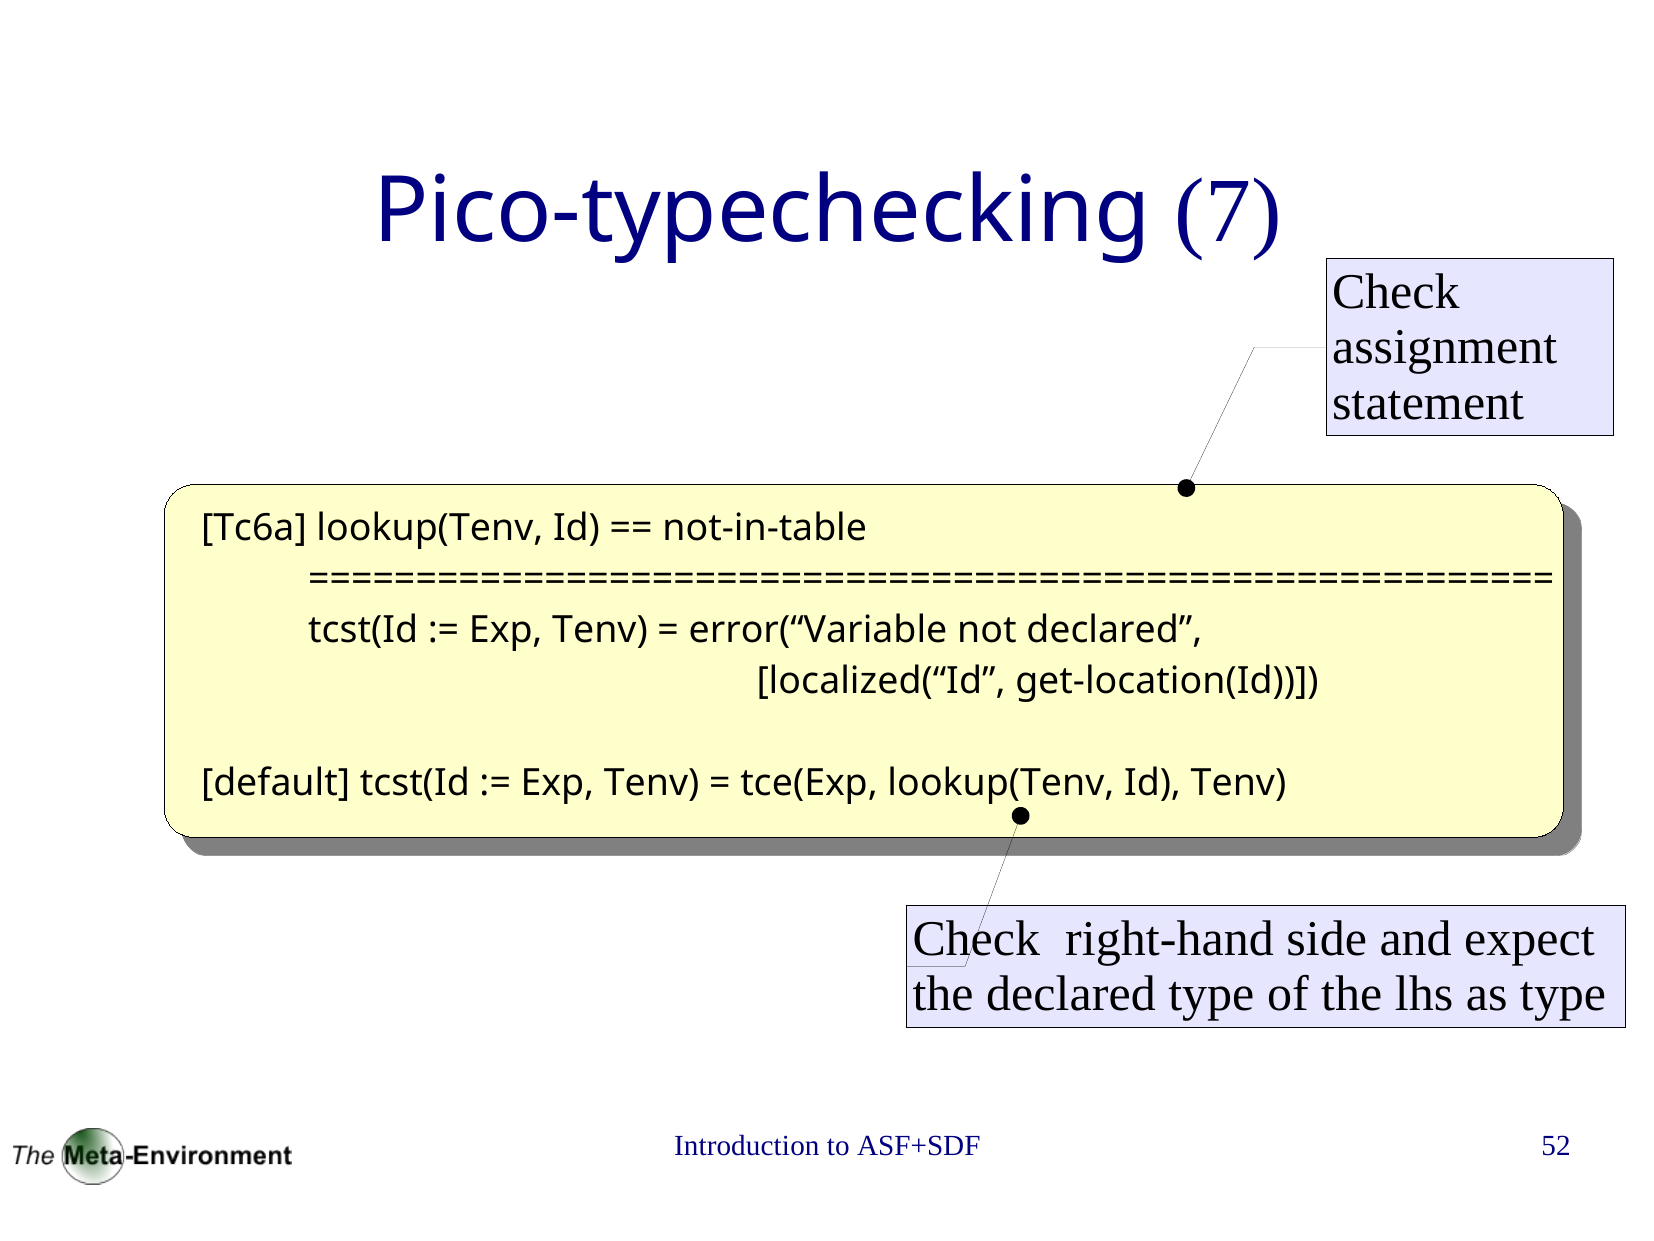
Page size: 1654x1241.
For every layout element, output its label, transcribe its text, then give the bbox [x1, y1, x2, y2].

text_box [164, 484, 1555, 837]
text_box [Tc6a] lookup(Tenv, Id) == not-in-table ========================================================== tcst(Id := Exp, Tenv) = error(“Variable not declared”, [localized(“Id”, get-location(Id))]) [default] tcst(Id := Exp, Tenv) = tce(Exp, lookup(Tenv, Id), Tenv) [186, 493, 1615, 1031]
text_box Check assignment statement [1326, 258, 1614, 436]
title Pico-typechecking (7) [121, 102, 1534, 311]
text_box Check right-hand side and expect the declared type of the lhs as type [906, 905, 1626, 1028]
picture [13, 1128, 292, 1185]
